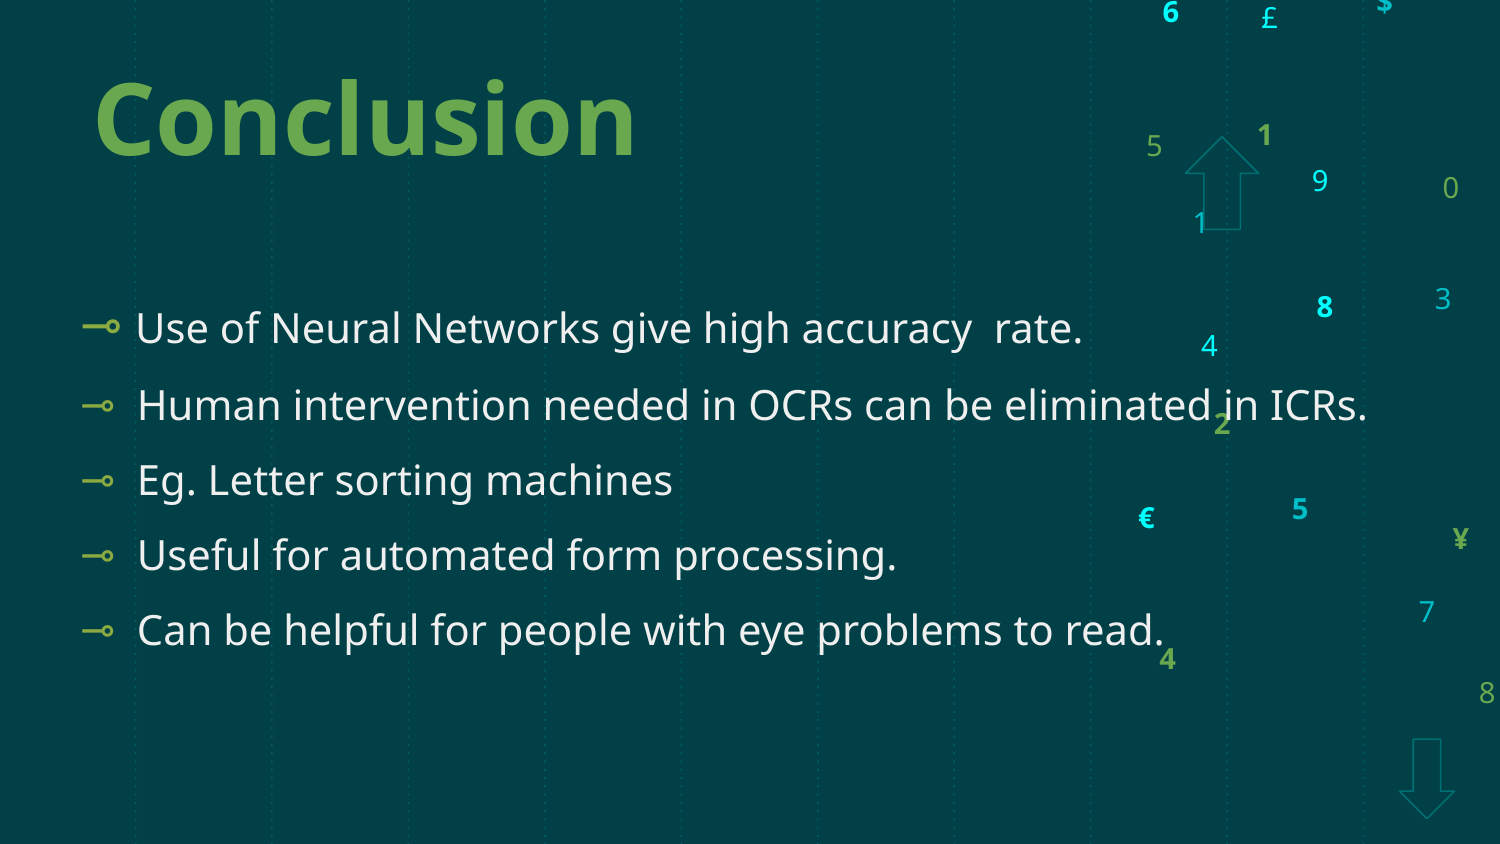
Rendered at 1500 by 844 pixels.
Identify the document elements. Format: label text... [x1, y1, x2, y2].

title Conclusion [77, 75, 926, 191]
list Use of Neural Networks give high accuracy rate. Human intervention needed in OCRs can be eliminated in ICRs. Eg. Letter sorting machines Useful for automated form processing. Can be helpful for people with eye problems to read. [65, 248, 1447, 746]
